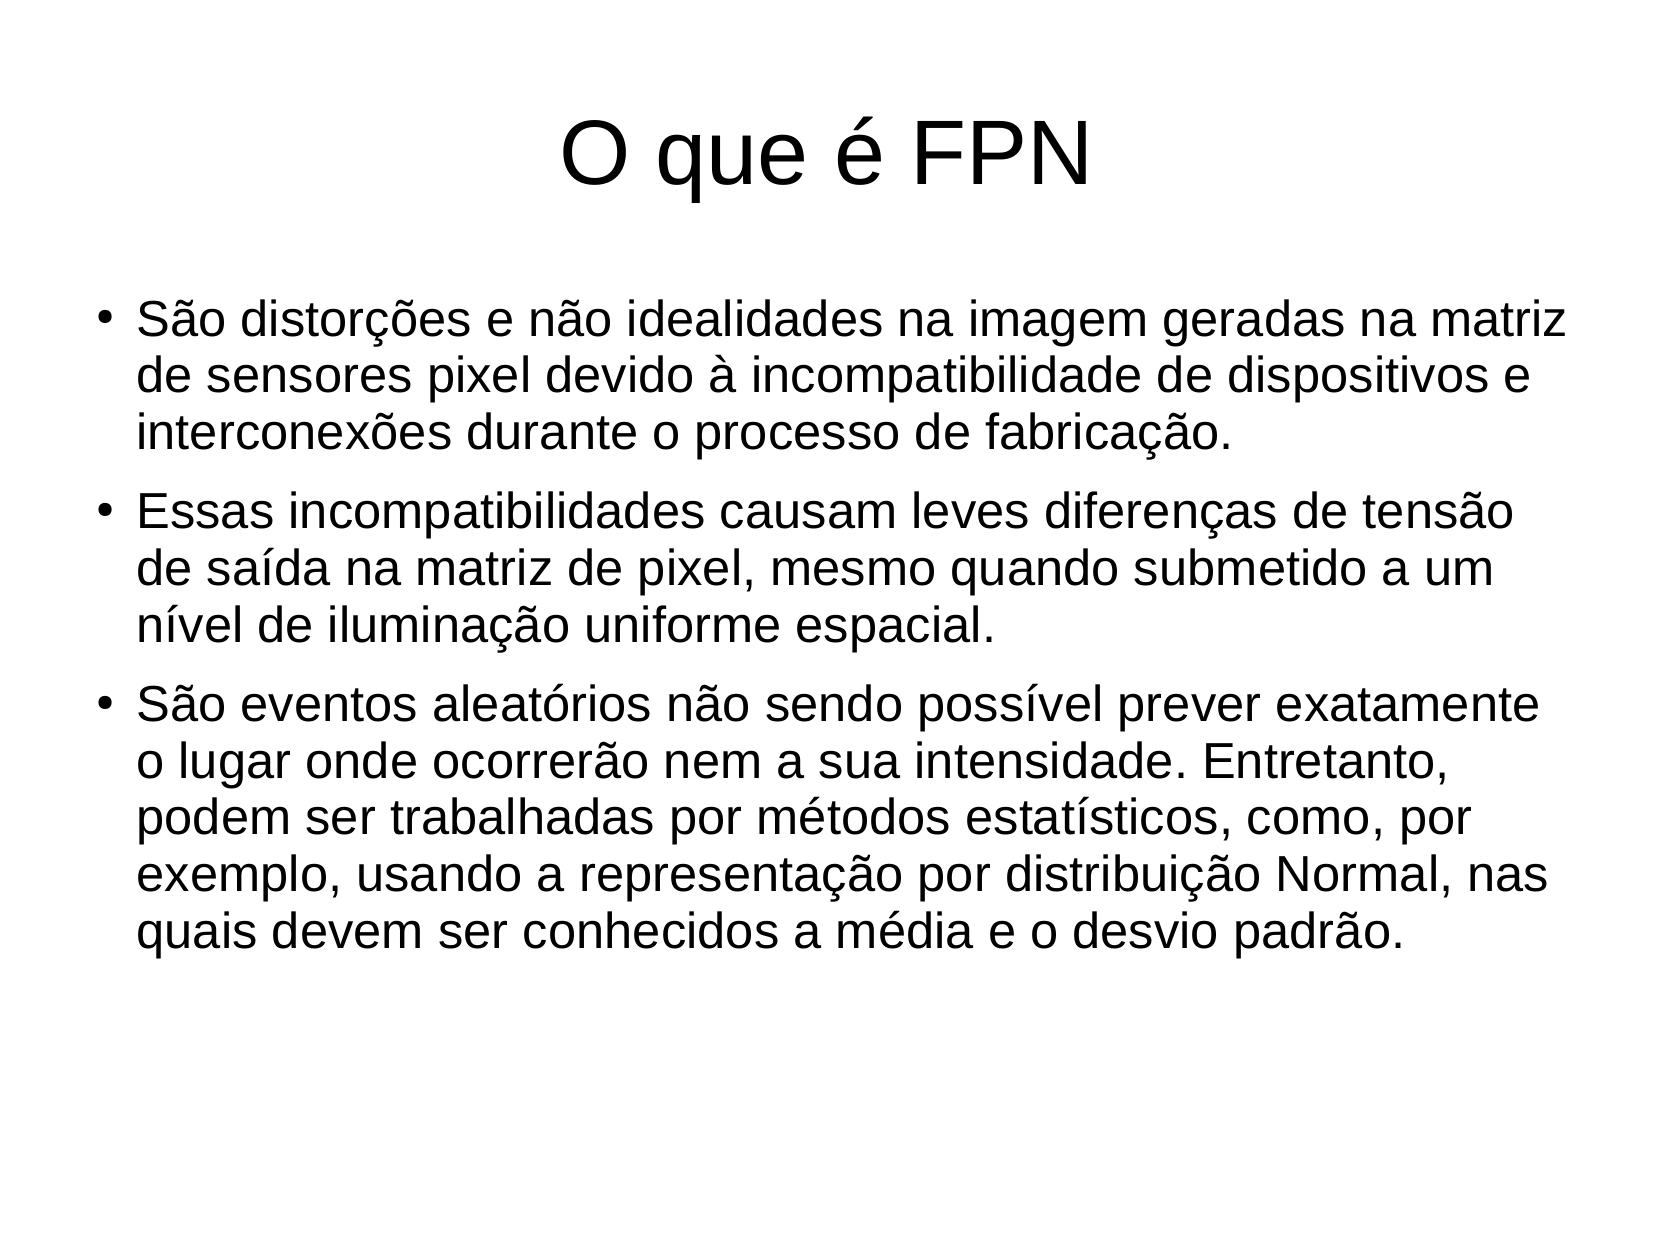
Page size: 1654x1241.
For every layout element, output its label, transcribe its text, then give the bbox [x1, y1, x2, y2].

list São distorções e não idealidades na imagem geradas na matriz de sensores pixel devido à incompatibilidade de dispositivos e interconexões durante o processo de fabricação. Essas incompatibilidades causam leves diferenças de tensão de saída na matriz de pixel, mesmo quando submetido a um nível de iluminação uniforme espacial. São eventos aleatórios não sendo possível prever exatamente o lugar onde ocorrerão nem a sua intensidade. Entretanto, podem ser trabalhadas por métodos estatísticos, como, por exemplo, usando a representação por distribuição Normal, nas quais devem ser conhecidos a média e o desvio padrão. [82, 290, 1571, 1010]
title O que é FPN [82, 49, 1571, 257]
